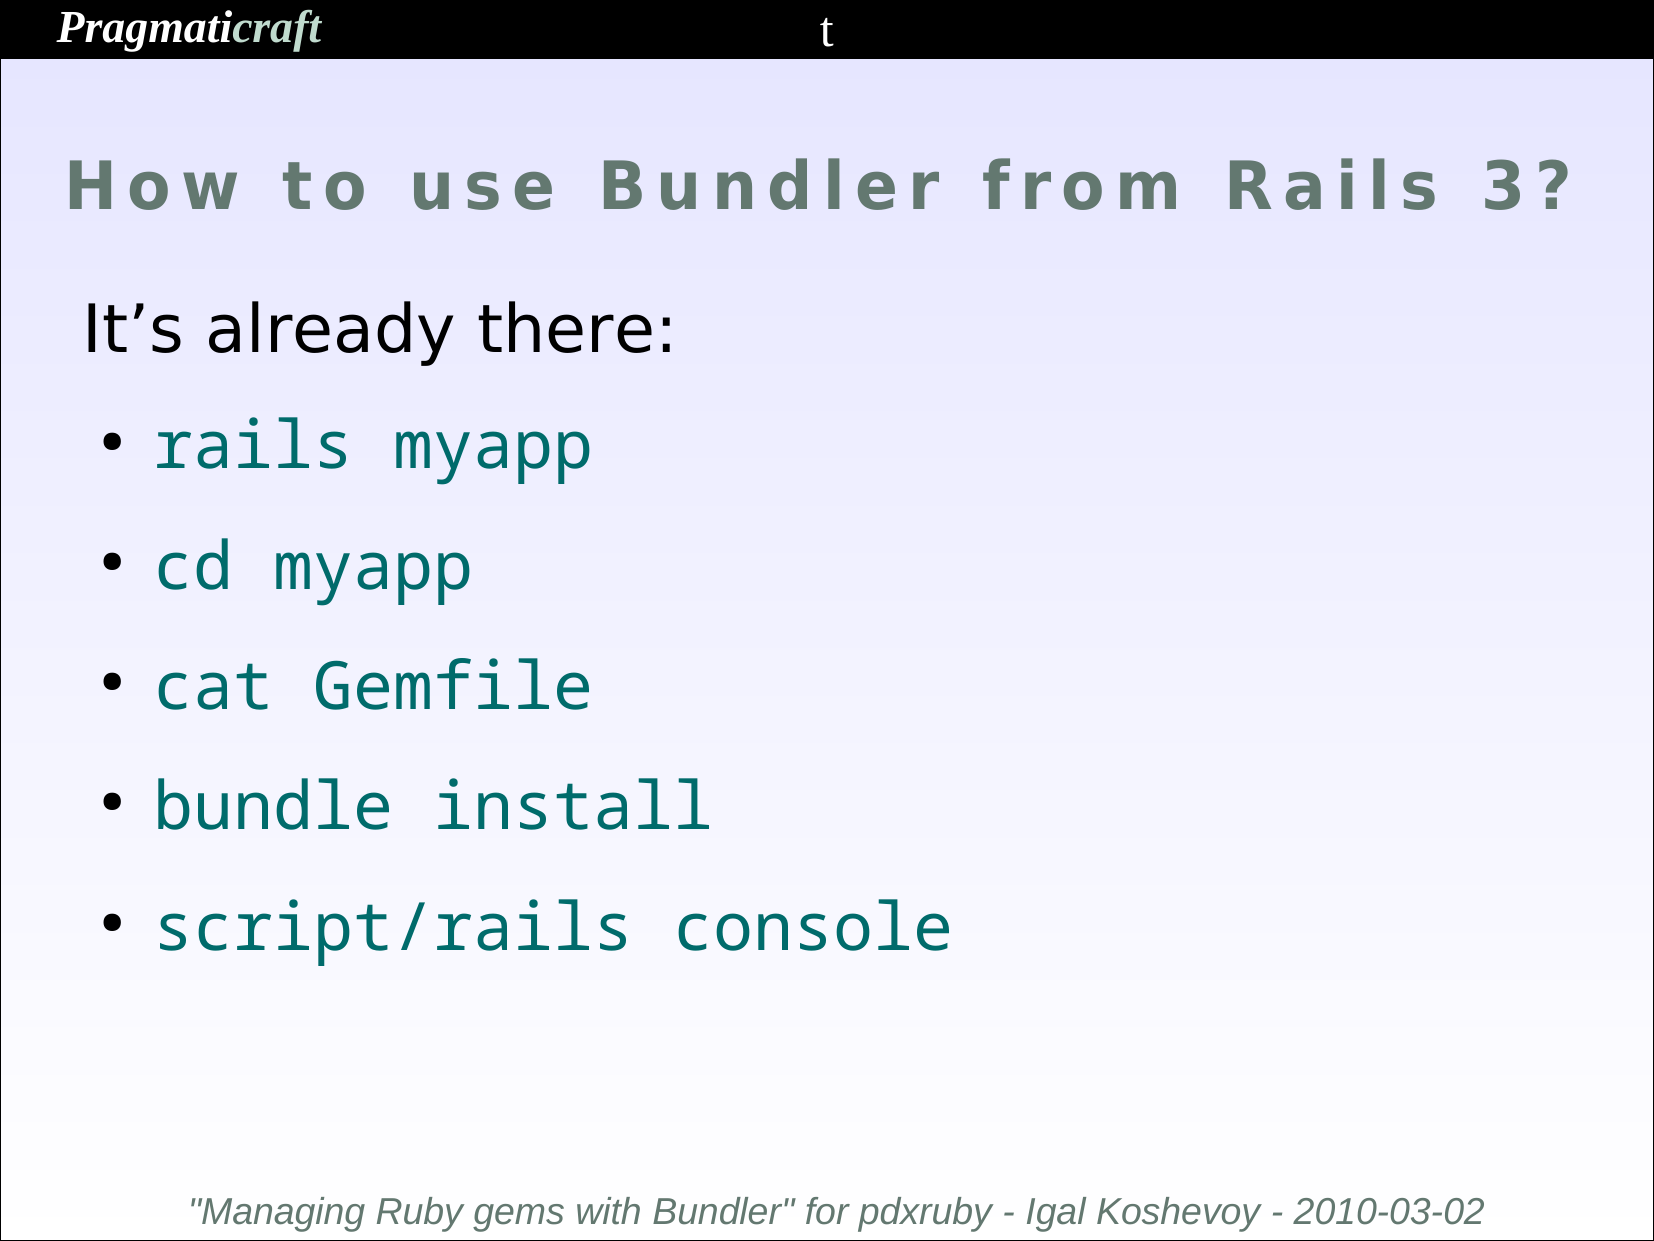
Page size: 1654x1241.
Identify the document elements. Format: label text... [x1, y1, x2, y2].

title How to use Bundler from Rails 3? [64, 119, 1587, 254]
list It’s already there: rails myapp cd myapp cat Gemfile bundle install script/rails console [82, 290, 1571, 1094]
